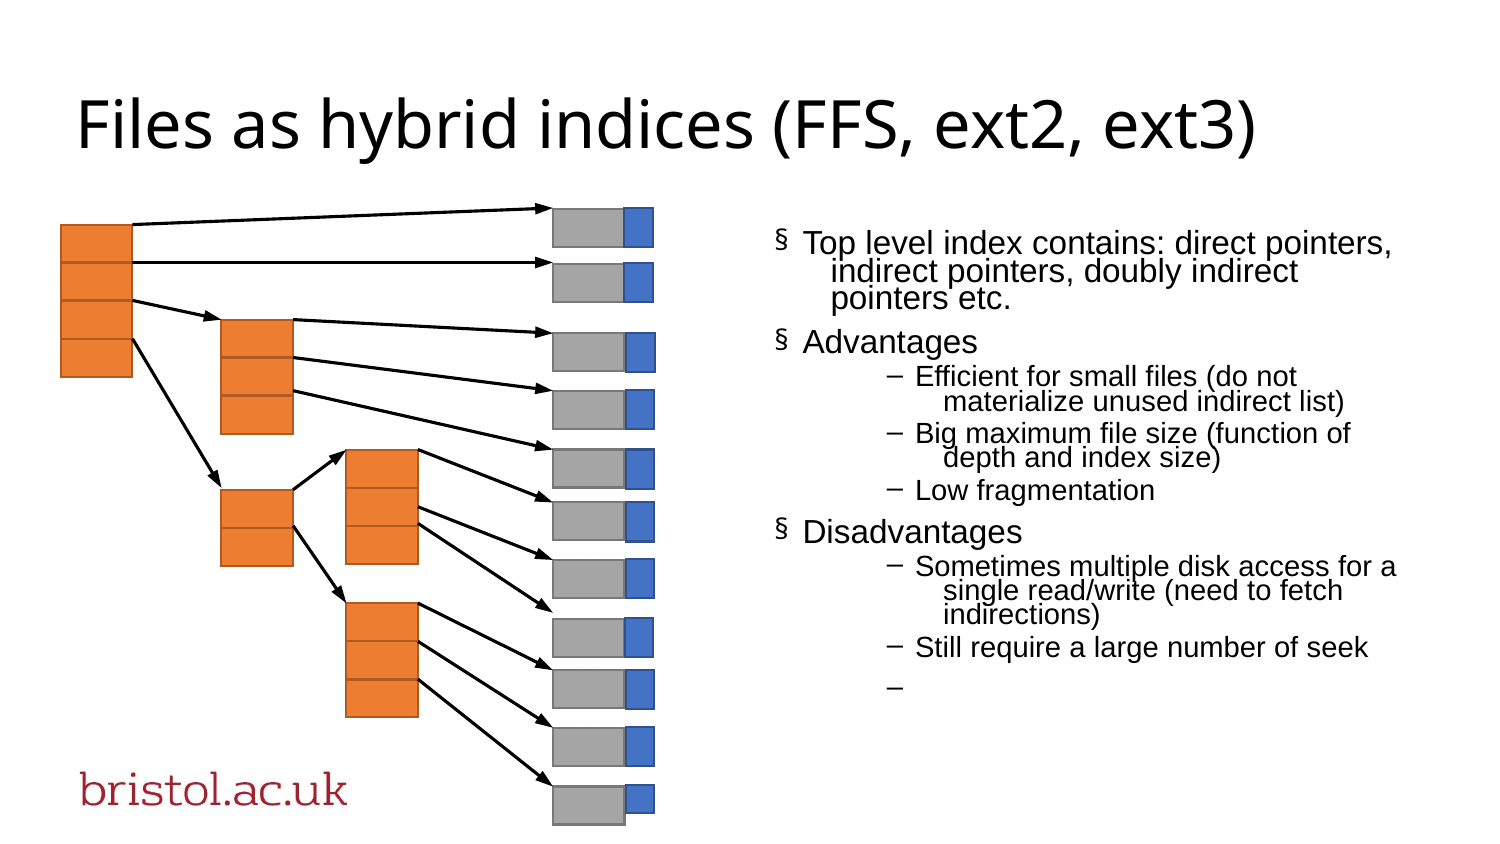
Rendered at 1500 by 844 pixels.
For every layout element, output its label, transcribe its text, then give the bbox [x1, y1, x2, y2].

text_box [553, 618, 653, 657]
text_box [553, 786, 625, 824]
text_box [553, 502, 625, 540]
text_box [553, 450, 625, 488]
text_box [553, 560, 625, 598]
text_box [626, 333, 655, 372]
text_box [221, 320, 293, 395]
text_box [626, 449, 654, 489]
text_box [61, 225, 132, 300]
text_box [626, 559, 654, 598]
text_box [221, 490, 293, 566]
list Top level index contains: direct pointers, indirect pointers, doubly indirect pointers etc. Advantages Efficient for small files (do not materialize unused indirect list) Big maximum file size (function of depth and index size) Low fragmentation Disadvantages Sometimes multiple disk access for a single read/write (need to fetch indirections) Still require a large number of seek [759, 224, 1440, 699]
text_box [61, 301, 132, 377]
text_box [553, 263, 653, 302]
text_box [553, 670, 625, 708]
title Files as hybrid indices (FFS, ext2, ext3) [60, 44, 1440, 209]
text_box [553, 208, 653, 247]
text_box [626, 390, 654, 429]
text_box [346, 450, 418, 564]
text_box [346, 603, 418, 717]
text_box [626, 727, 654, 766]
text_box [553, 333, 625, 371]
text_box [221, 396, 293, 434]
text_box [626, 785, 654, 813]
text_box [553, 391, 625, 429]
text_box [553, 728, 625, 766]
text_box [626, 502, 654, 541]
text_box [626, 670, 654, 709]
